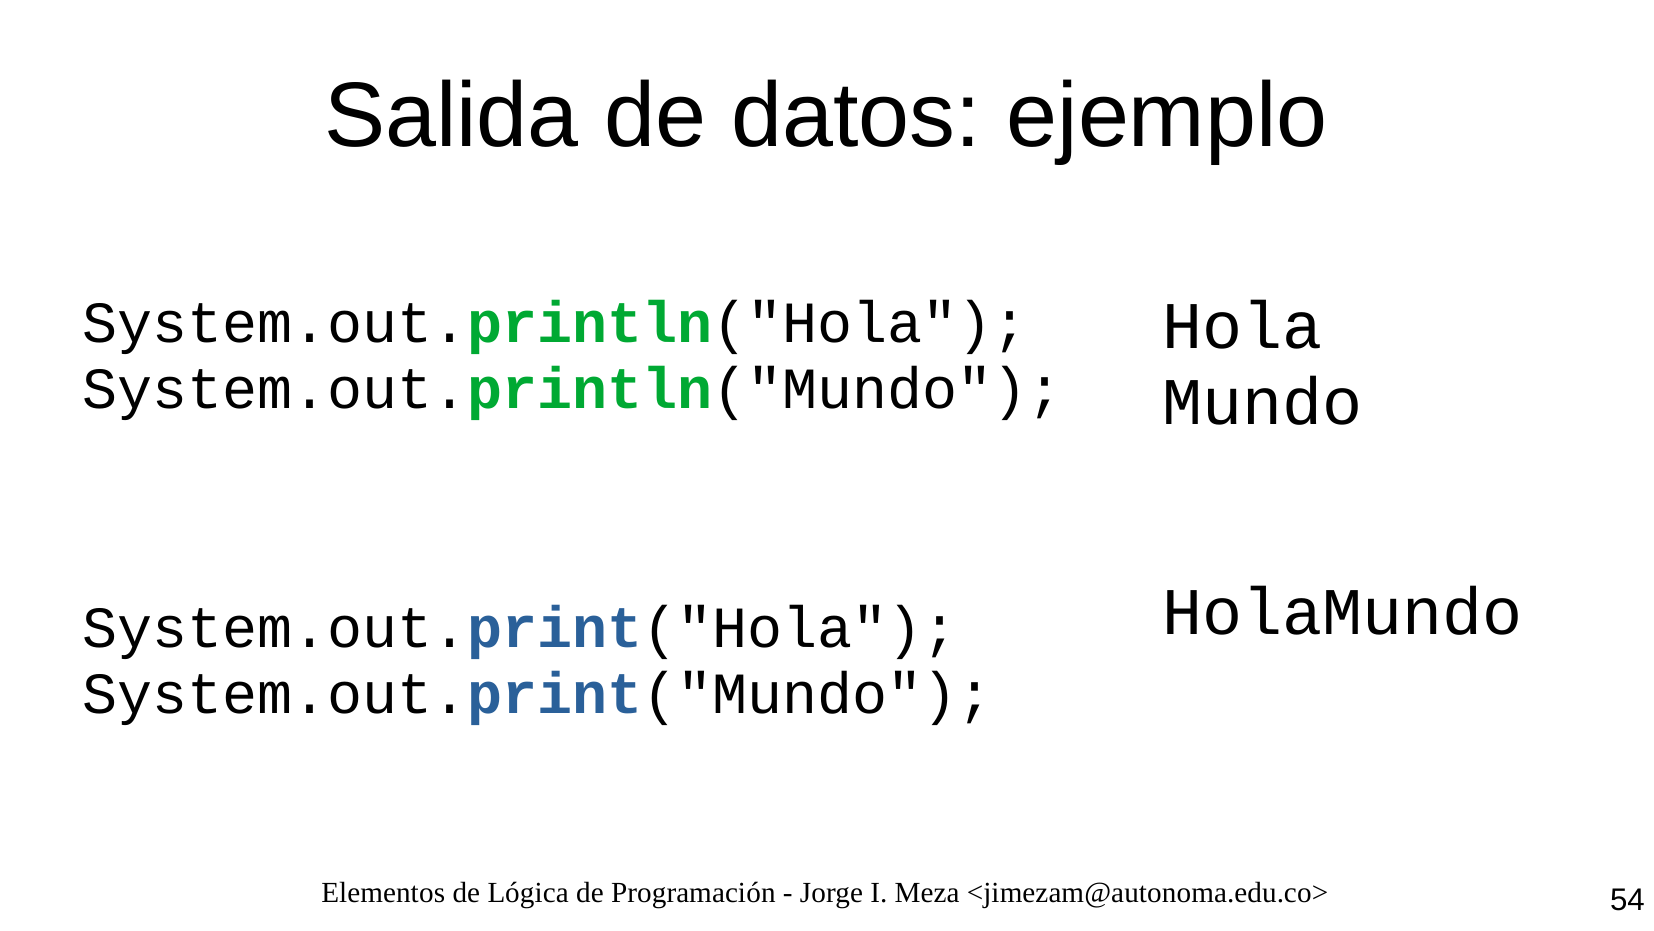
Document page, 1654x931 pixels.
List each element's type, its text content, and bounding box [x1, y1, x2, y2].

title Salida de datos: ejemplo [82, 37, 1571, 193]
list System.out.println("Hola"); System.out.println("Mundo"); System.out.print("Hola"); System.out.print("Mundo"); [82, 217, 1087, 863]
list Hola Mundo HolaMundo [1087, 217, 1572, 863]
